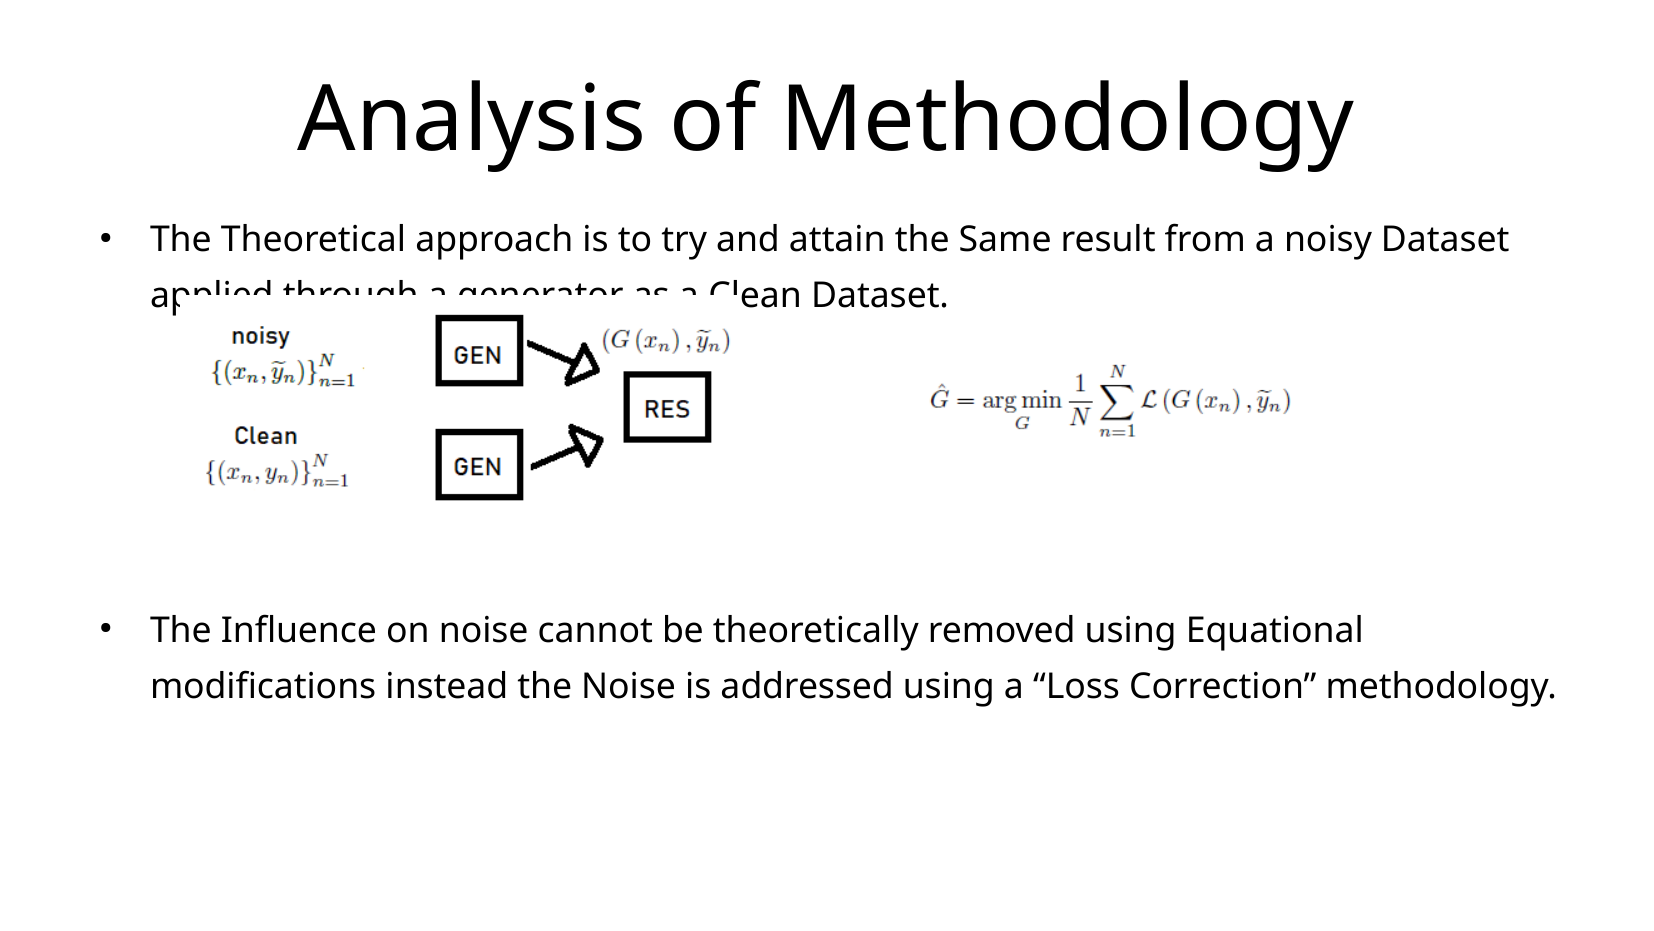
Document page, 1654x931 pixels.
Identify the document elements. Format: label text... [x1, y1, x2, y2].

title Analysis of Methodology [82, 37, 1571, 193]
picture [180, 295, 739, 543]
picture [915, 360, 1312, 443]
list The Theoretical approach is to try and attain the Same result from a noisy Dataset applied through a generator as a Clean Dataset. The Influence on noise cannot be theoretically removed using Equational modifications instead the Noise is addressed using a “Loss Correction” methodology. [82, 206, 1571, 747]
